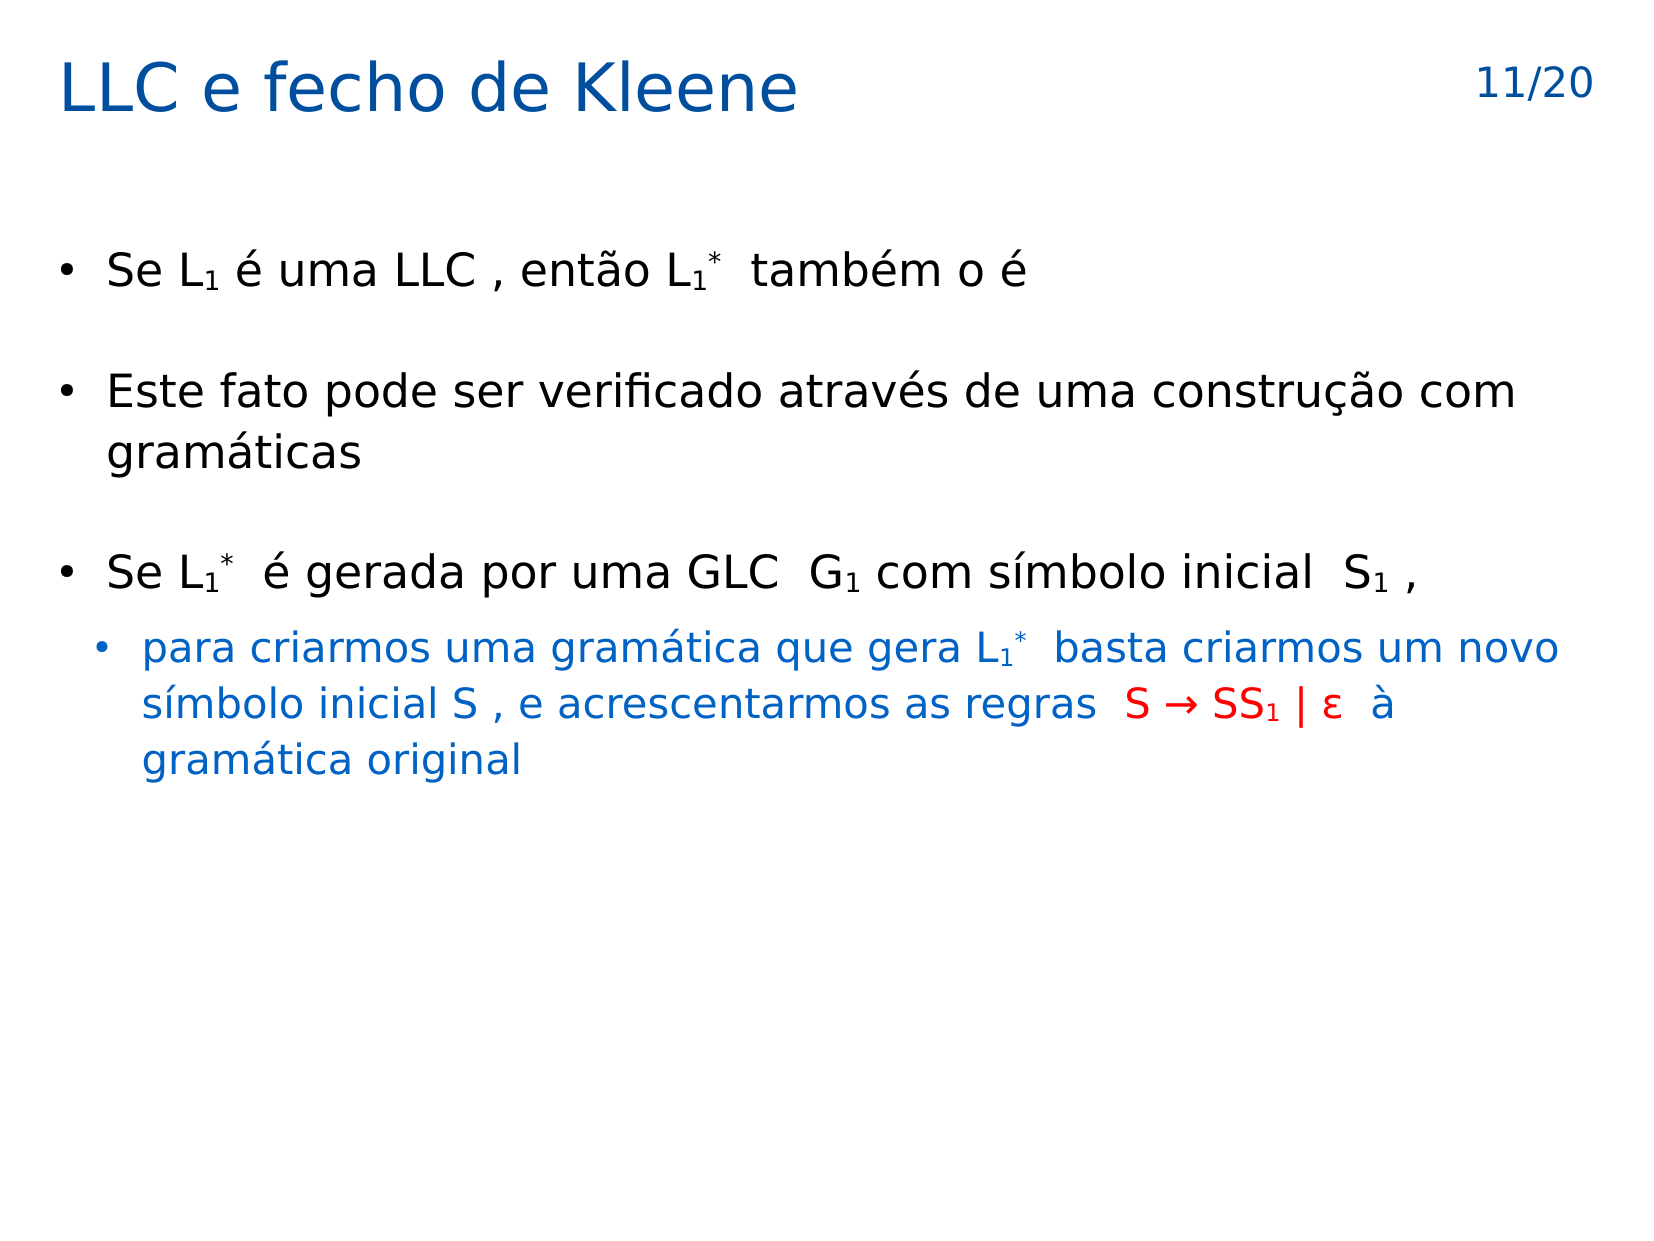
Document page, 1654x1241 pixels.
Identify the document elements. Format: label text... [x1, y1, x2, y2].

list Se L1 é uma LLC , então L1* também o é Este fato pode ser verificado através de uma construção com gramáticas Se L1* é gerada por uma GLC G1 com símbolo inicial S1 , para criarmos uma gramática que gera L1* basta criarmos um novo símbolo inicial S , e acrescentarmos as regras S → SS1 | ε à gramática original [59, 236, 1595, 1211]
title LLC e fecho de Kleene [59, 29, 1625, 148]
